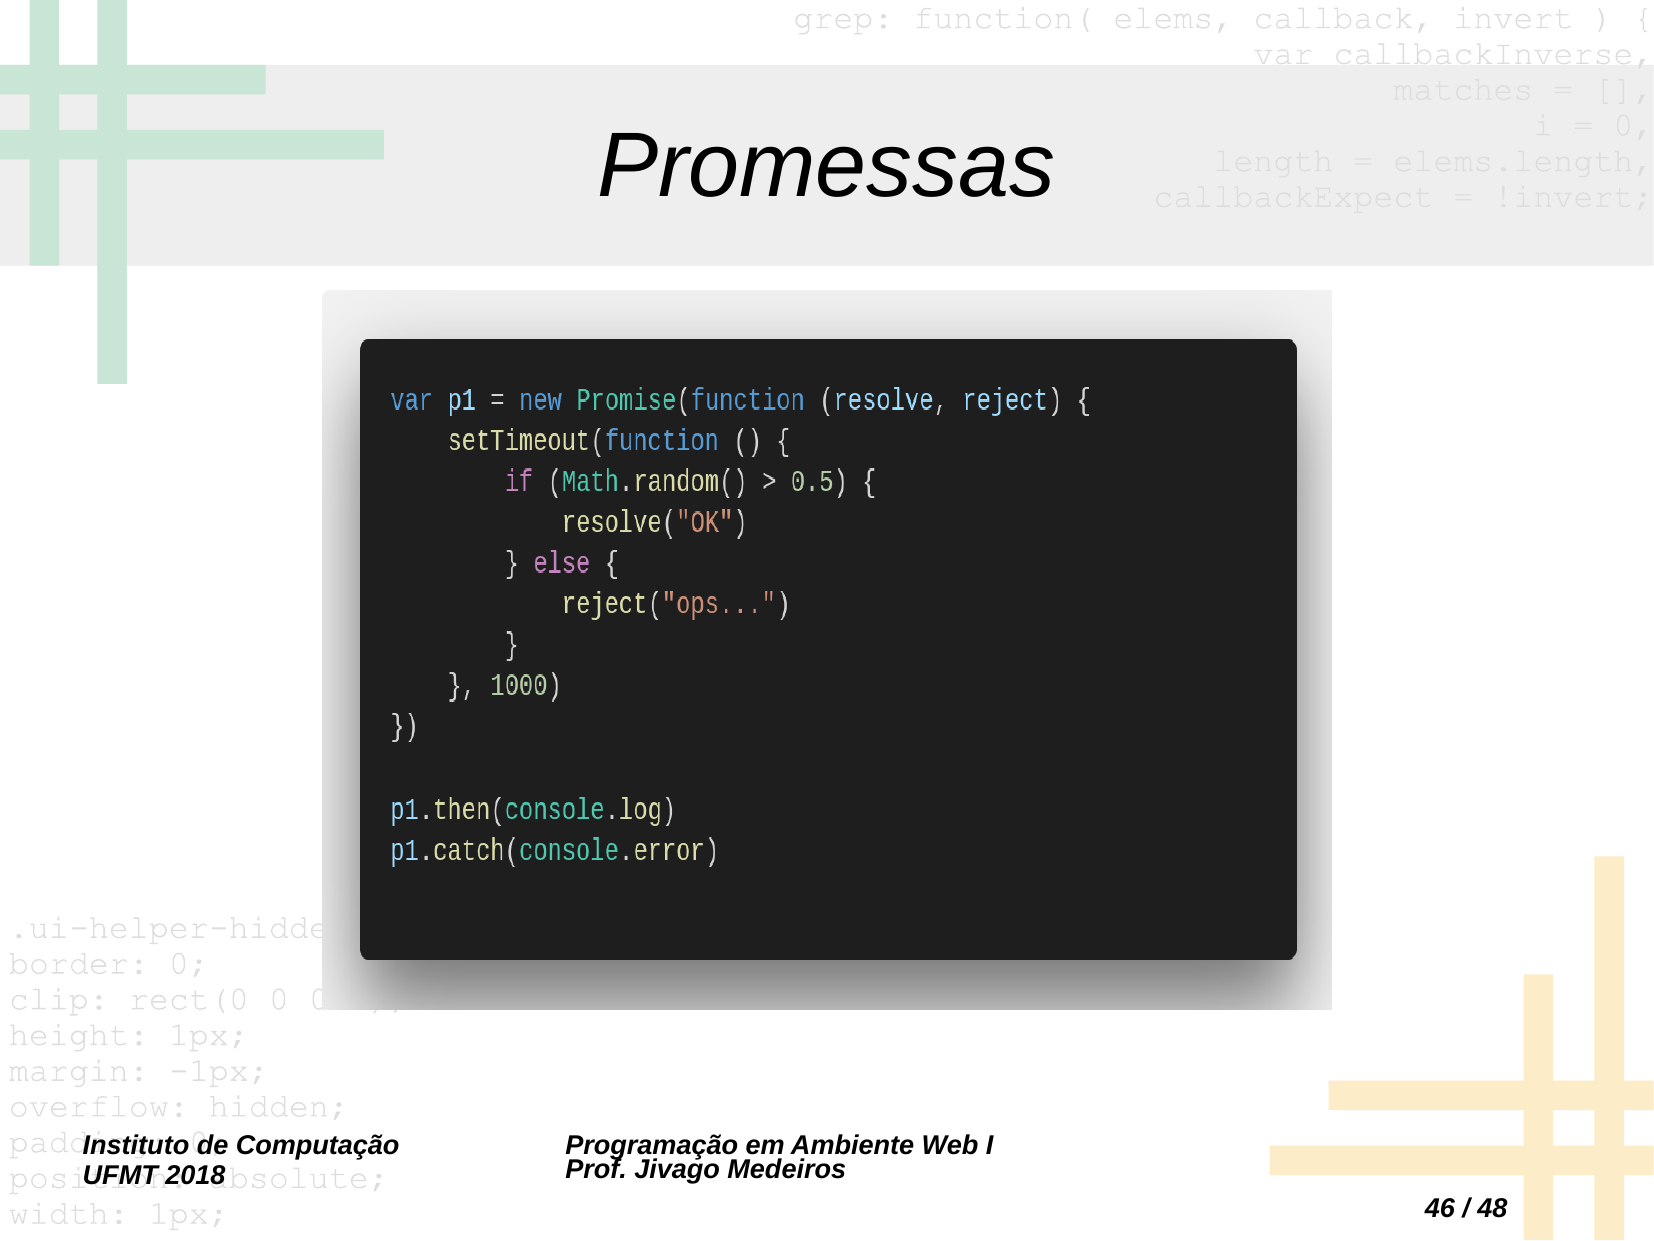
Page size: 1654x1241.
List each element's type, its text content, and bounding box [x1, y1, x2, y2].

picture [322, 290, 1332, 1010]
title Promessas [82, 61, 1571, 269]
